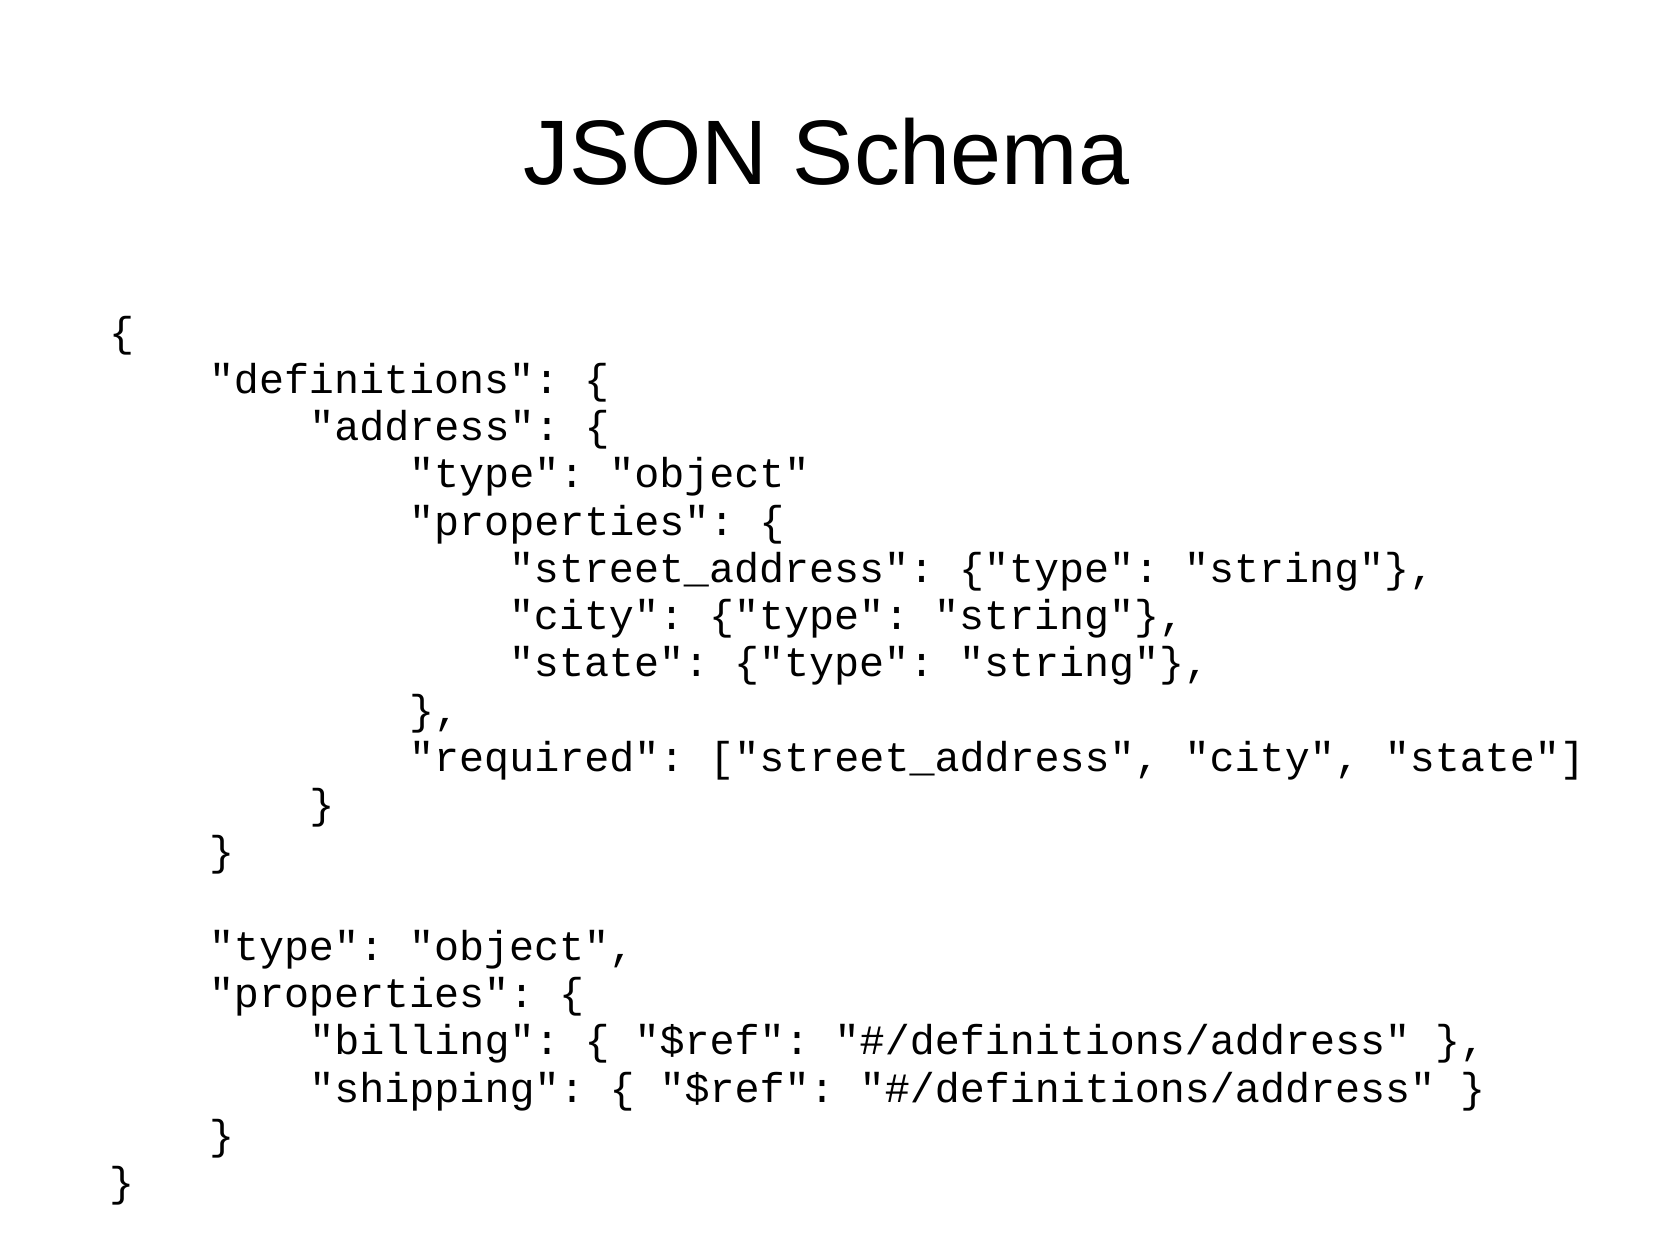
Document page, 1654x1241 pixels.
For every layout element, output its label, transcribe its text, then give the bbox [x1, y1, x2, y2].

title JSON Schema [82, 49, 1571, 257]
text_box { "definitions": { "address": { "type": "object" "properties": { "street_address": {"type": "string"}, "city": {"type": "string"}, "state": {"type": "string"}, }, "required": ["street_address", "city", "state"] } } "type": "object", "properties": { "billing": { "$ref": "#/definitions/address" }, "shipping": { "$ref": "#/definitions/address" } } } [94, 304, 1600, 1241]
